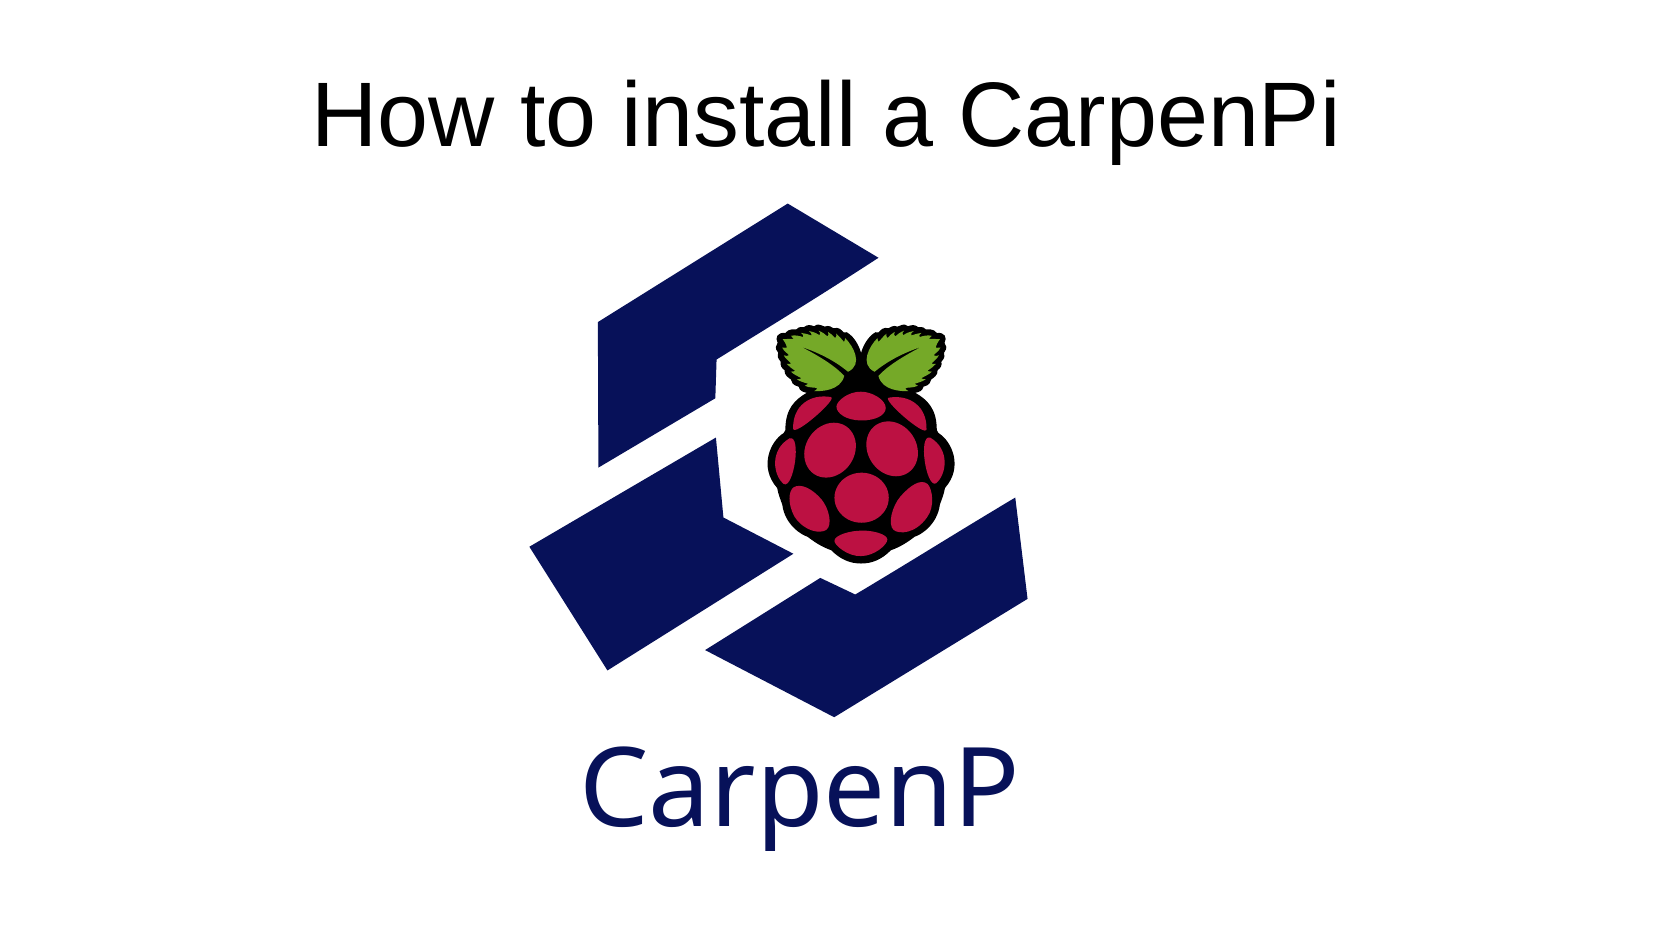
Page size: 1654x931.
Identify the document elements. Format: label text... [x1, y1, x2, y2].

title How to install a CarpenPi [82, 37, 1571, 193]
picture [529, 203, 1028, 851]
